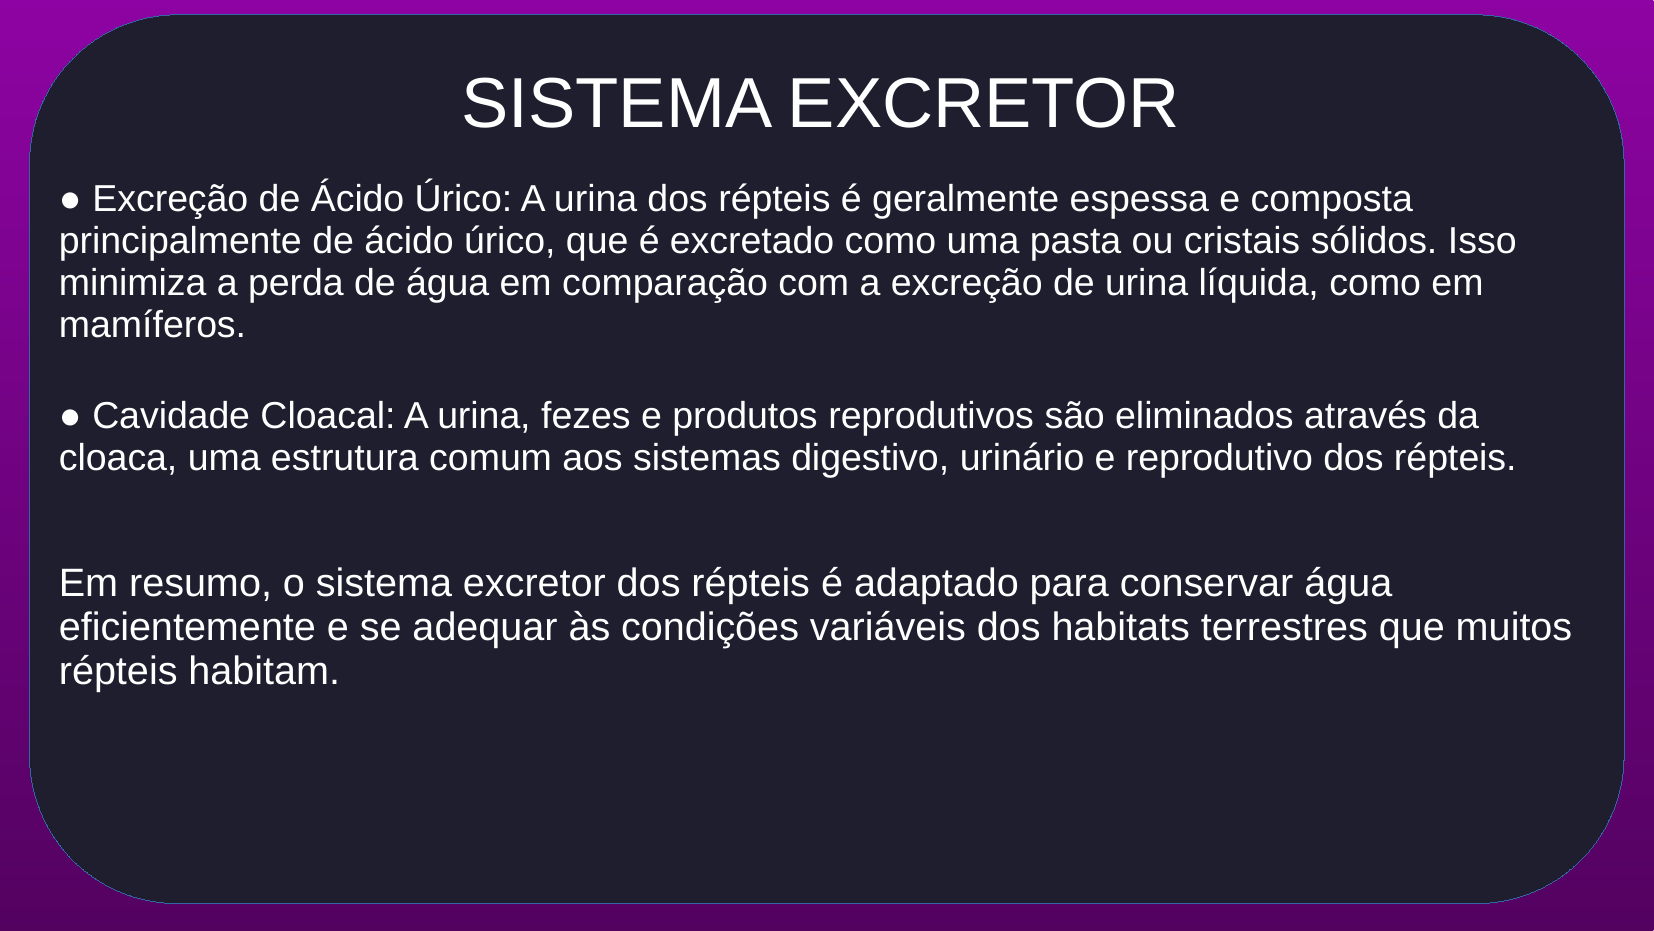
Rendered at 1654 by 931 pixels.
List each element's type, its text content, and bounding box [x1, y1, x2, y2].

text_box ● Excreção de Ácido Úrico: A urina dos répteis é geralmente espessa e composta principalmente de ácido úrico, que é excretado como uma pasta ou cristais sólidos. Isso minimiza a perda de água em comparação com a excreção de urina líquida, como em mamíferos. [59, 177, 1577, 354]
text_box ● Cavidade Cloacal: A urina, fezes e produtos reprodutivos são eliminados através da cloaca, uma estrutura comum aos sistemas digestivo, urinário e reprodutivo dos répteis. [59, 354, 1577, 562]
text_box [29, 44, 1625, 904]
title SISTEMA EXCRETOR [76, 14, 1565, 177]
text_box Em resumo, o sistema excretor dos répteis é adaptado para conservar água eficientemente e se adequar às condições variáveis dos habitats terrestres que muitos répteis habitam. [59, 562, 1577, 782]
